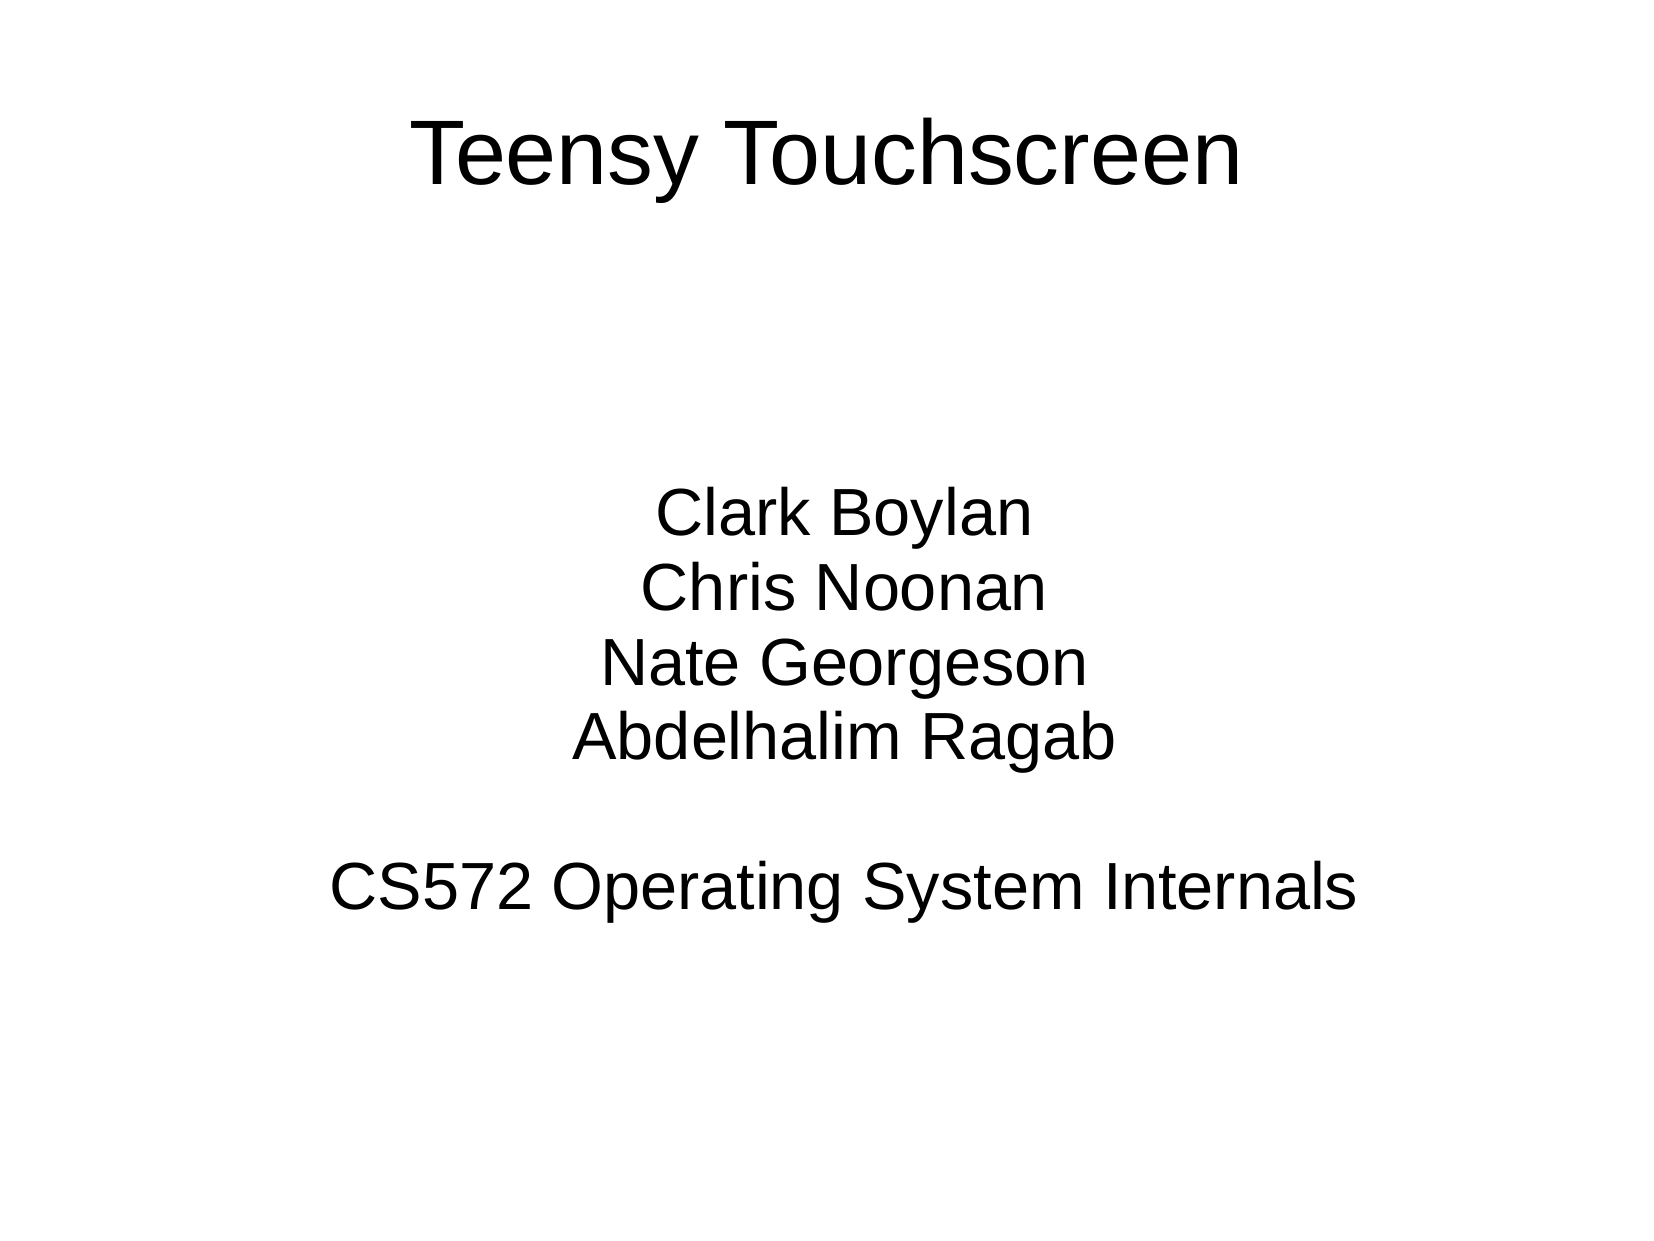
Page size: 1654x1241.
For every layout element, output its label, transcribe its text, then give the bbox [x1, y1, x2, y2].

subtitle Clark Boylan Chris Noonan Nate Georgeson Abdelhalim Ragab CS572 Operating System Internals [82, 297, 1571, 1102]
title Teensy Touchscreen [82, 56, 1571, 250]
